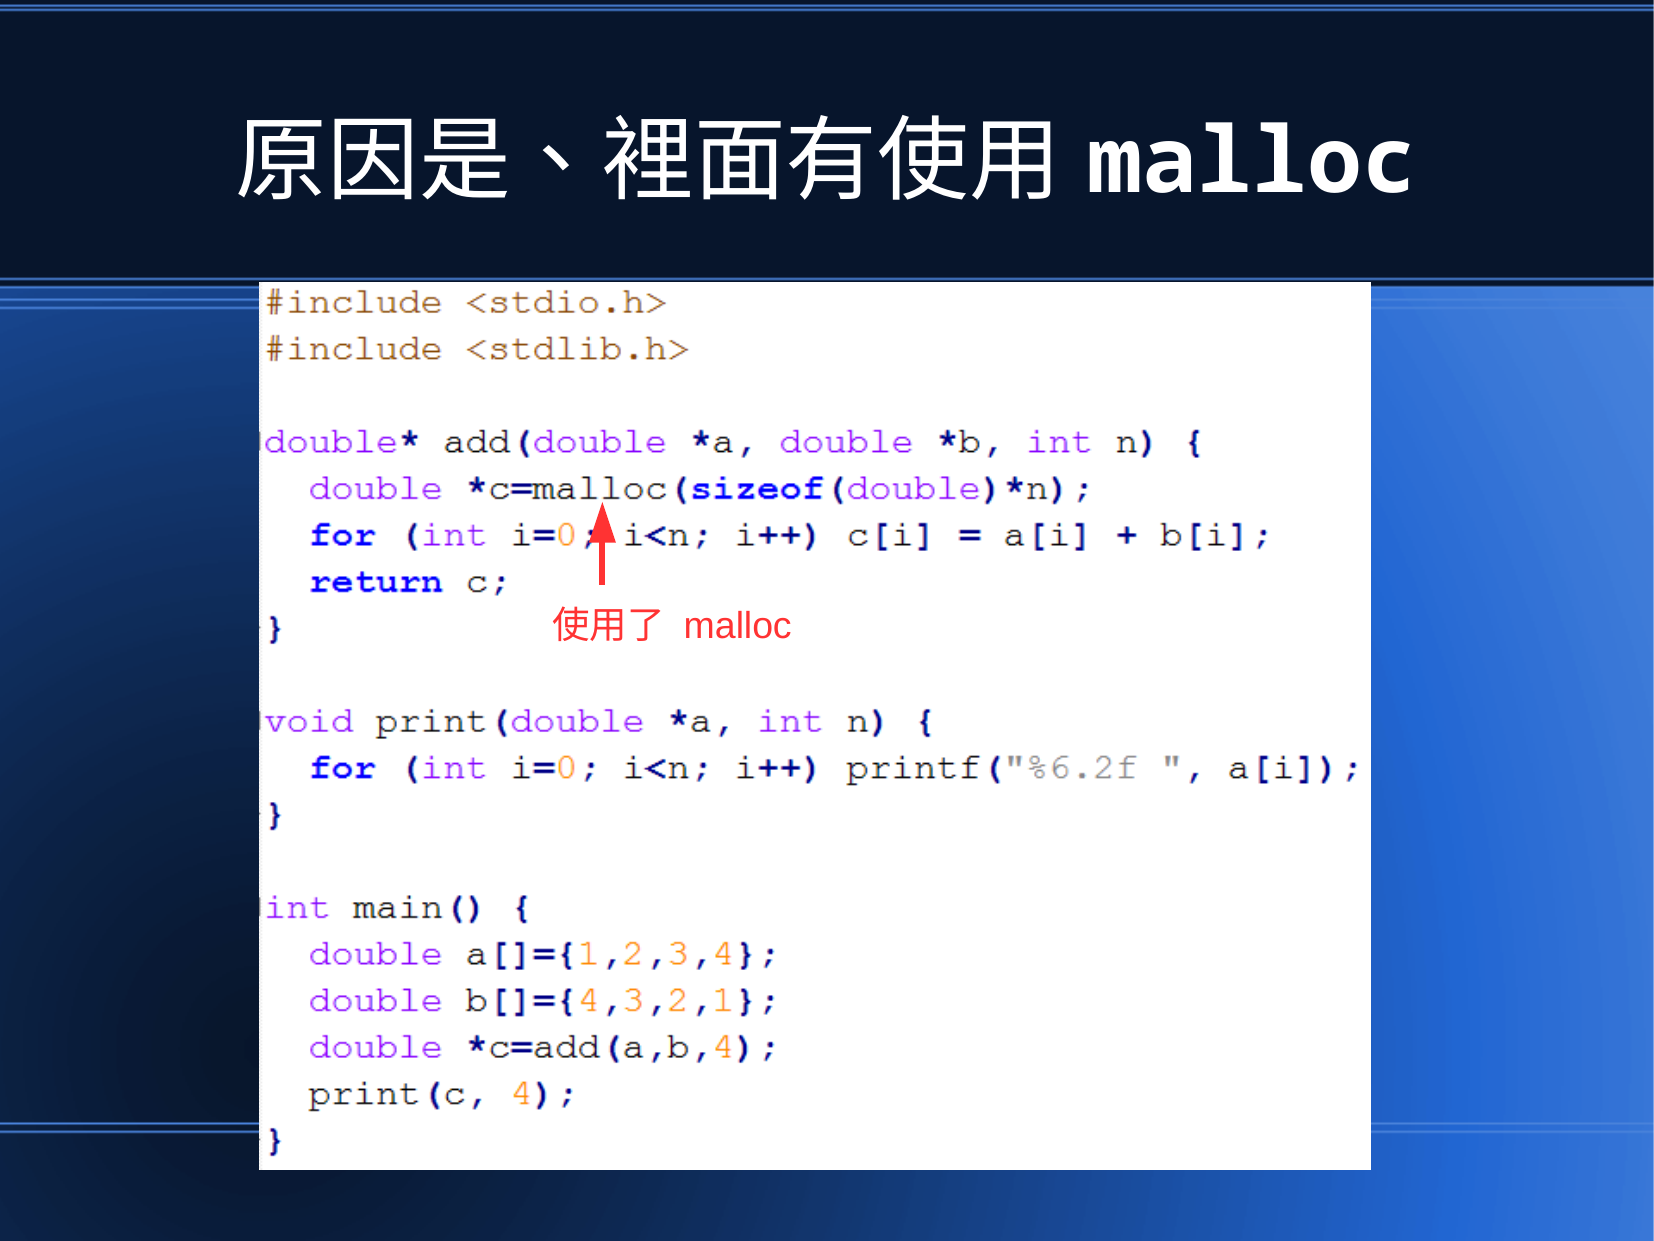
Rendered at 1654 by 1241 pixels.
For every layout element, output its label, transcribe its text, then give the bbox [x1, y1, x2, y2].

title 原因是、裡面有使用malloc [82, 49, 1571, 257]
text_box 使用了 malloc [537, 588, 807, 650]
picture [0, 0, 1654, 1241]
